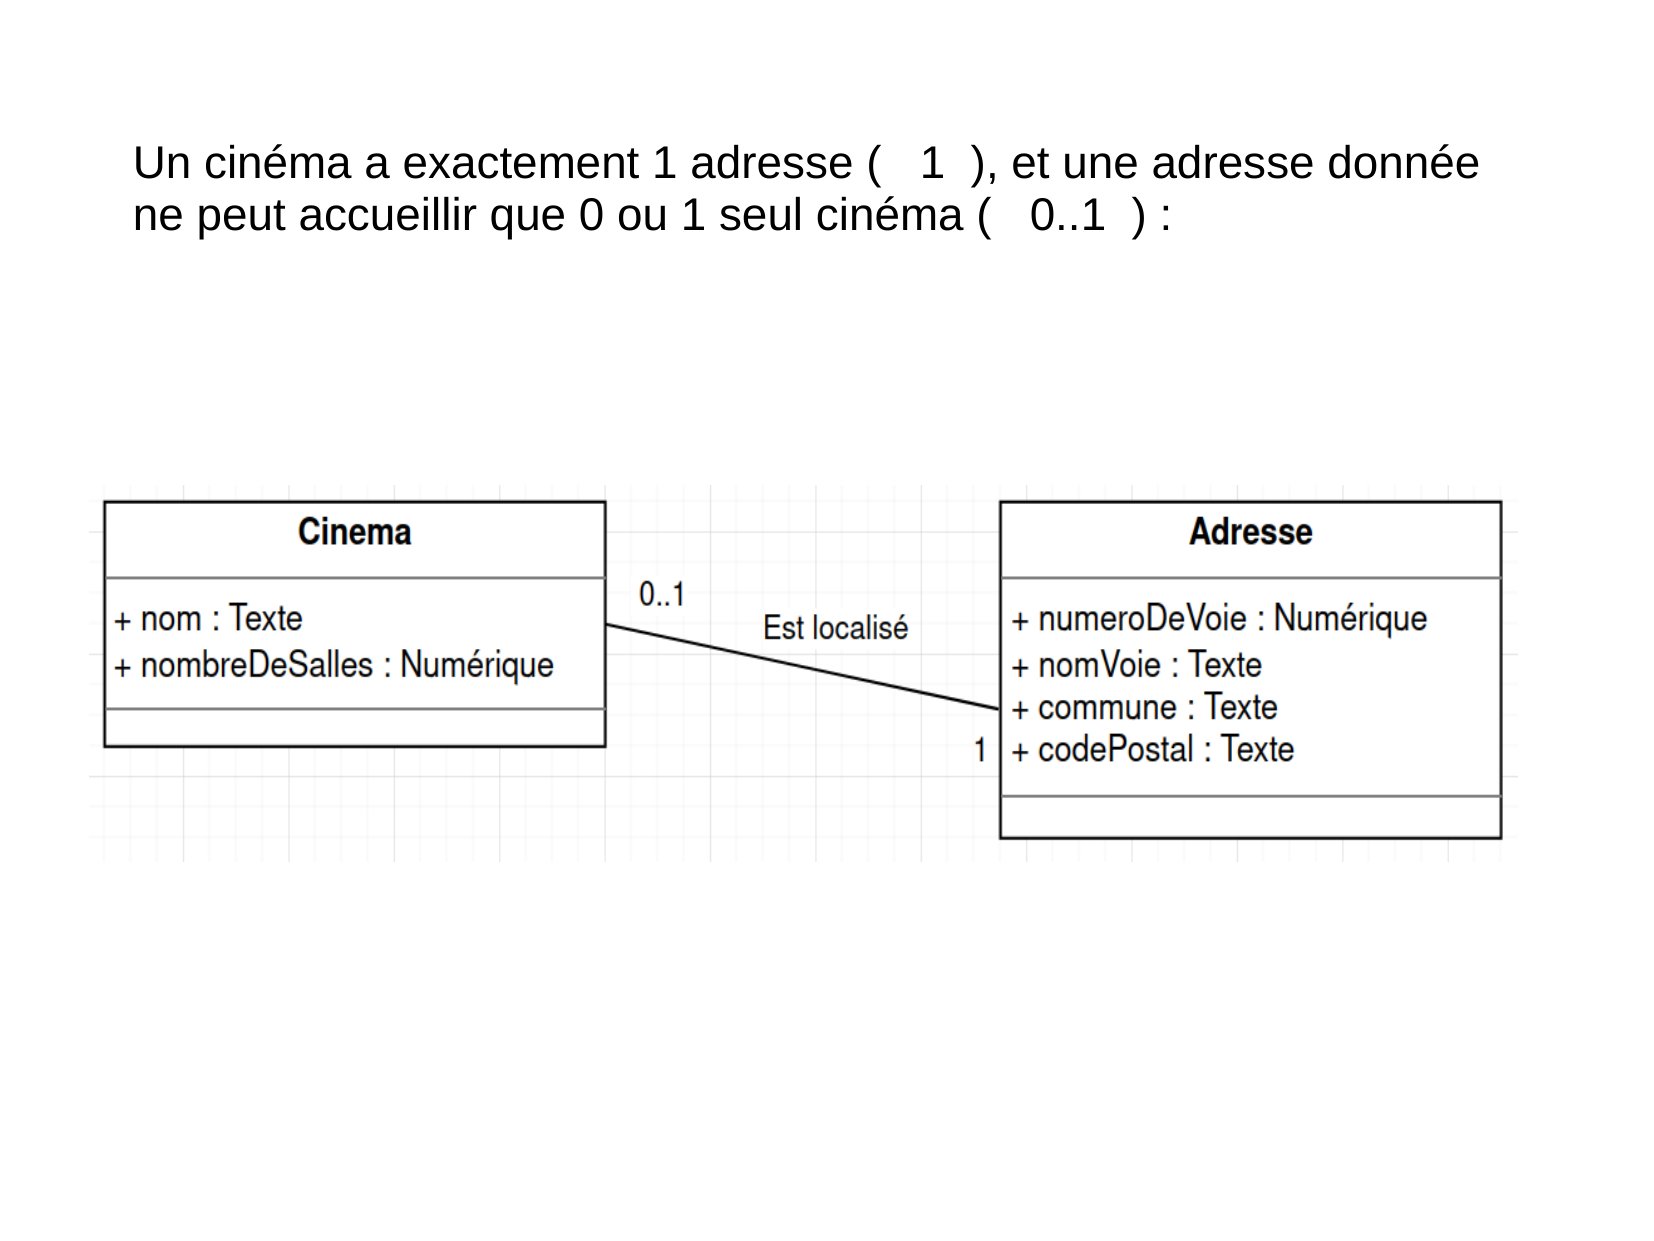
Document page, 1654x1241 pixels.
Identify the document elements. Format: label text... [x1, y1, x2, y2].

text_box Un cinéma a exactement 1 adresse ( 1 ), et une adresse donnée ne peut accueillir que 0 ou 1 seul cinéma ( 0..1 ) : [118, 129, 1501, 247]
picture [89, 485, 1518, 862]
